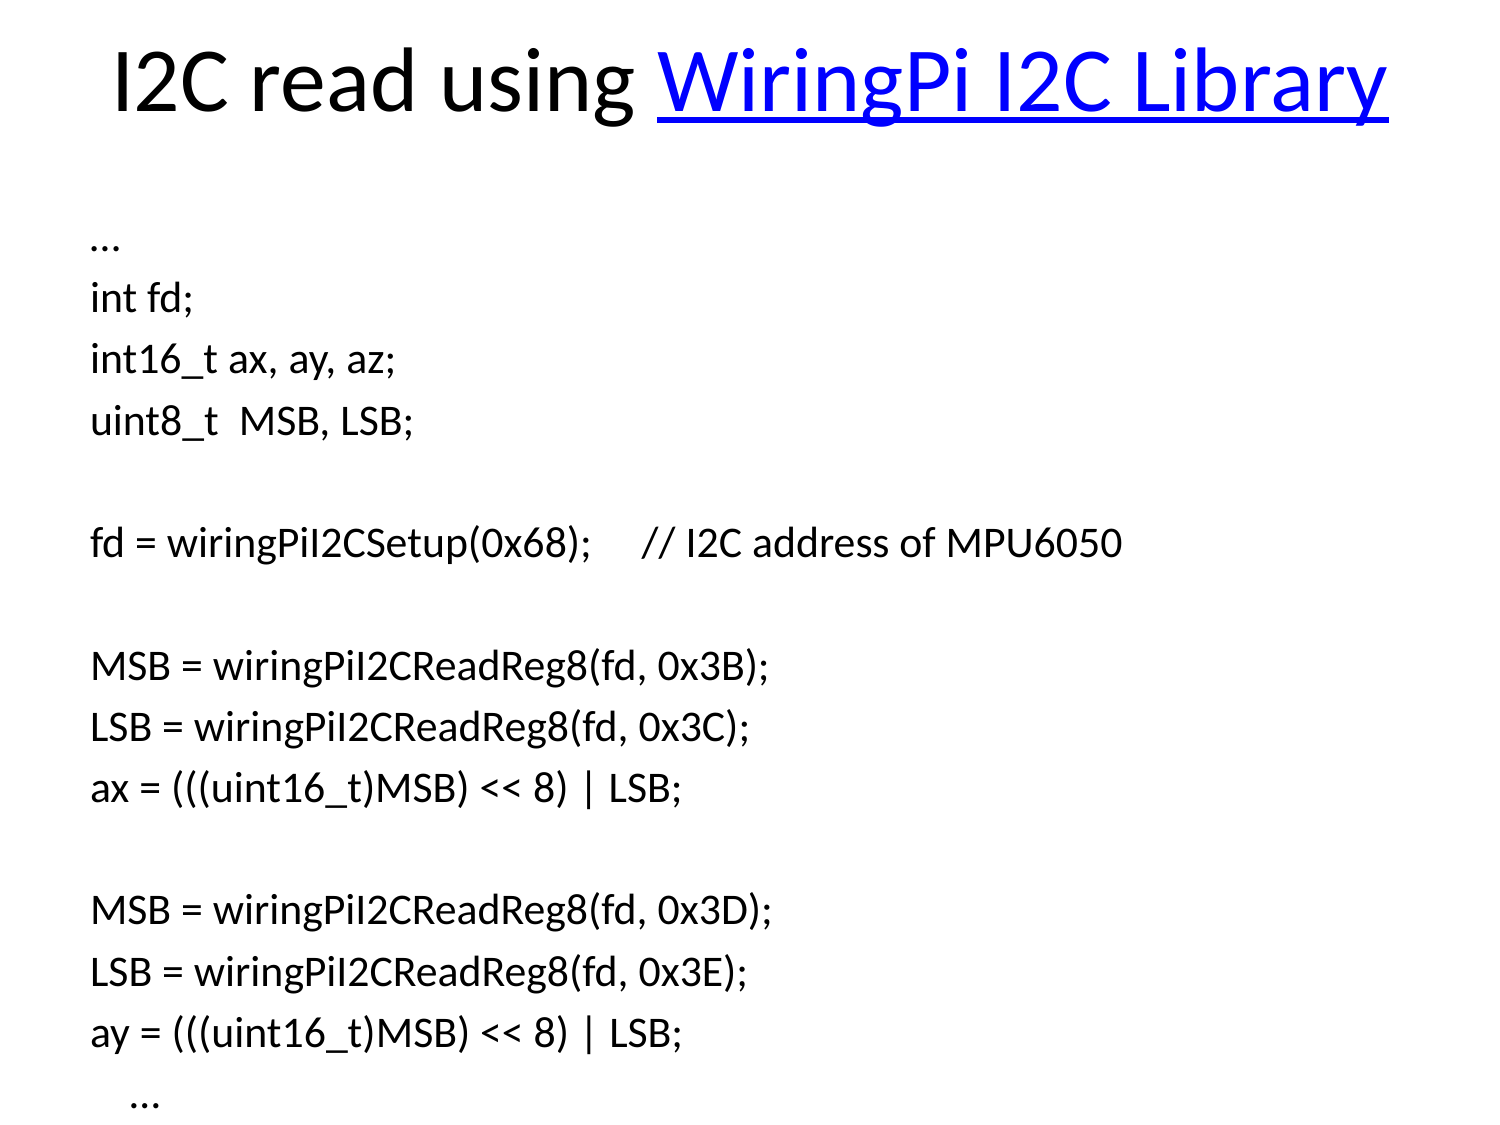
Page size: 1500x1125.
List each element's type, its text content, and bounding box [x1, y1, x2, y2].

list … int fd; int16_t ax, ay, az; uint8_t MSB, LSB; fd = wiringPiI2CSetup(0x68); // I2C address of MPU6050 MSB = wiringPiI2CReadReg8(fd, 0x3B); LSB = wiringPiI2CReadReg8(fd, 0x3C); ax = (((uint16_t)MSB) << 8) | LSB; MSB = wiringPiI2CReadReg8(fd, 0x3D); LSB = wiringPiI2CReadReg8(fd, 0x3E); ay = (((uint16_t)MSB) << 8) | LSB; … [75, 200, 1425, 1125]
title I2C read using WiringPi I2C Library [75, 0, 1425, 150]
